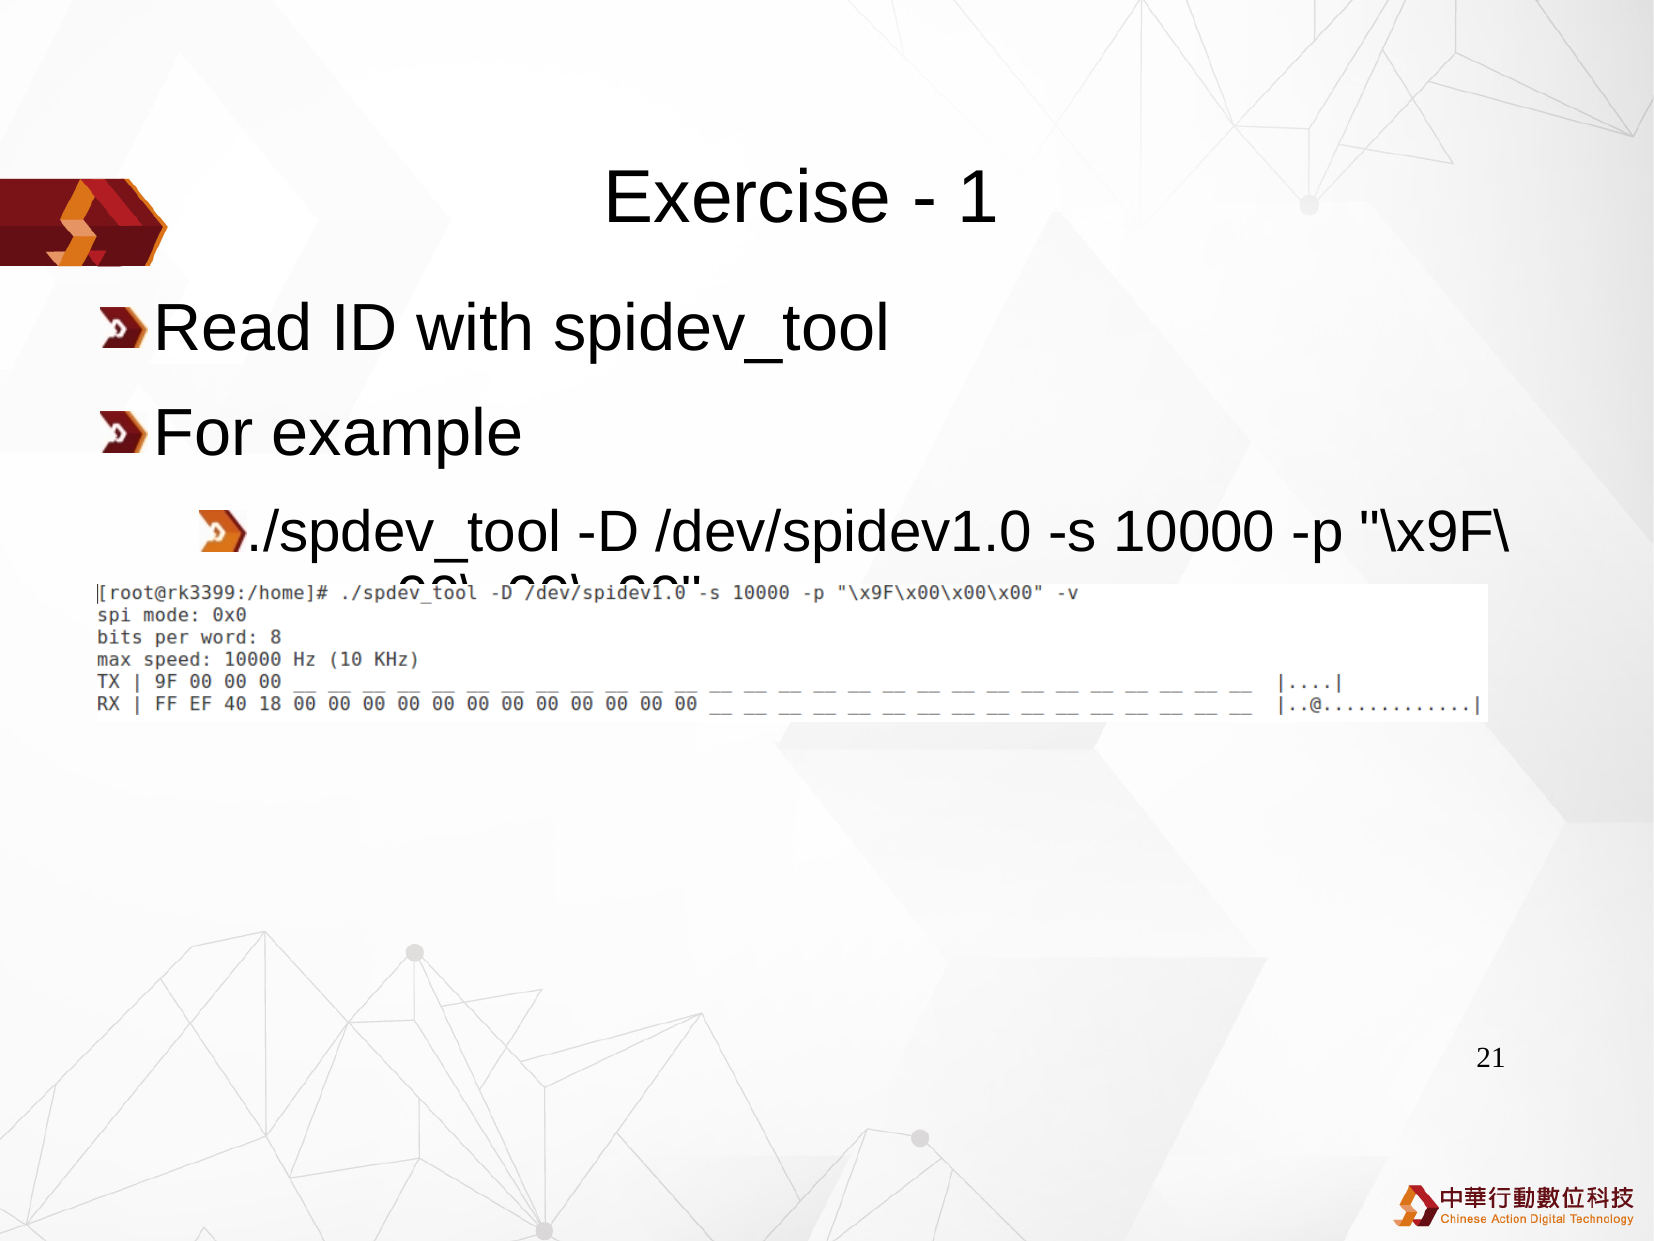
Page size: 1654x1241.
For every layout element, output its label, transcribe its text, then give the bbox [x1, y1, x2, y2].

picture [0, 0, 1654, 1241]
list Read ID with spidev_tool For example ./spdev_tool -D /dev/spidev1.0 -s 10000 -p "\x9F\x00\x00\x00" -v [82, 290, 1571, 1010]
title Exercise - 1 [118, 112, 1506, 281]
